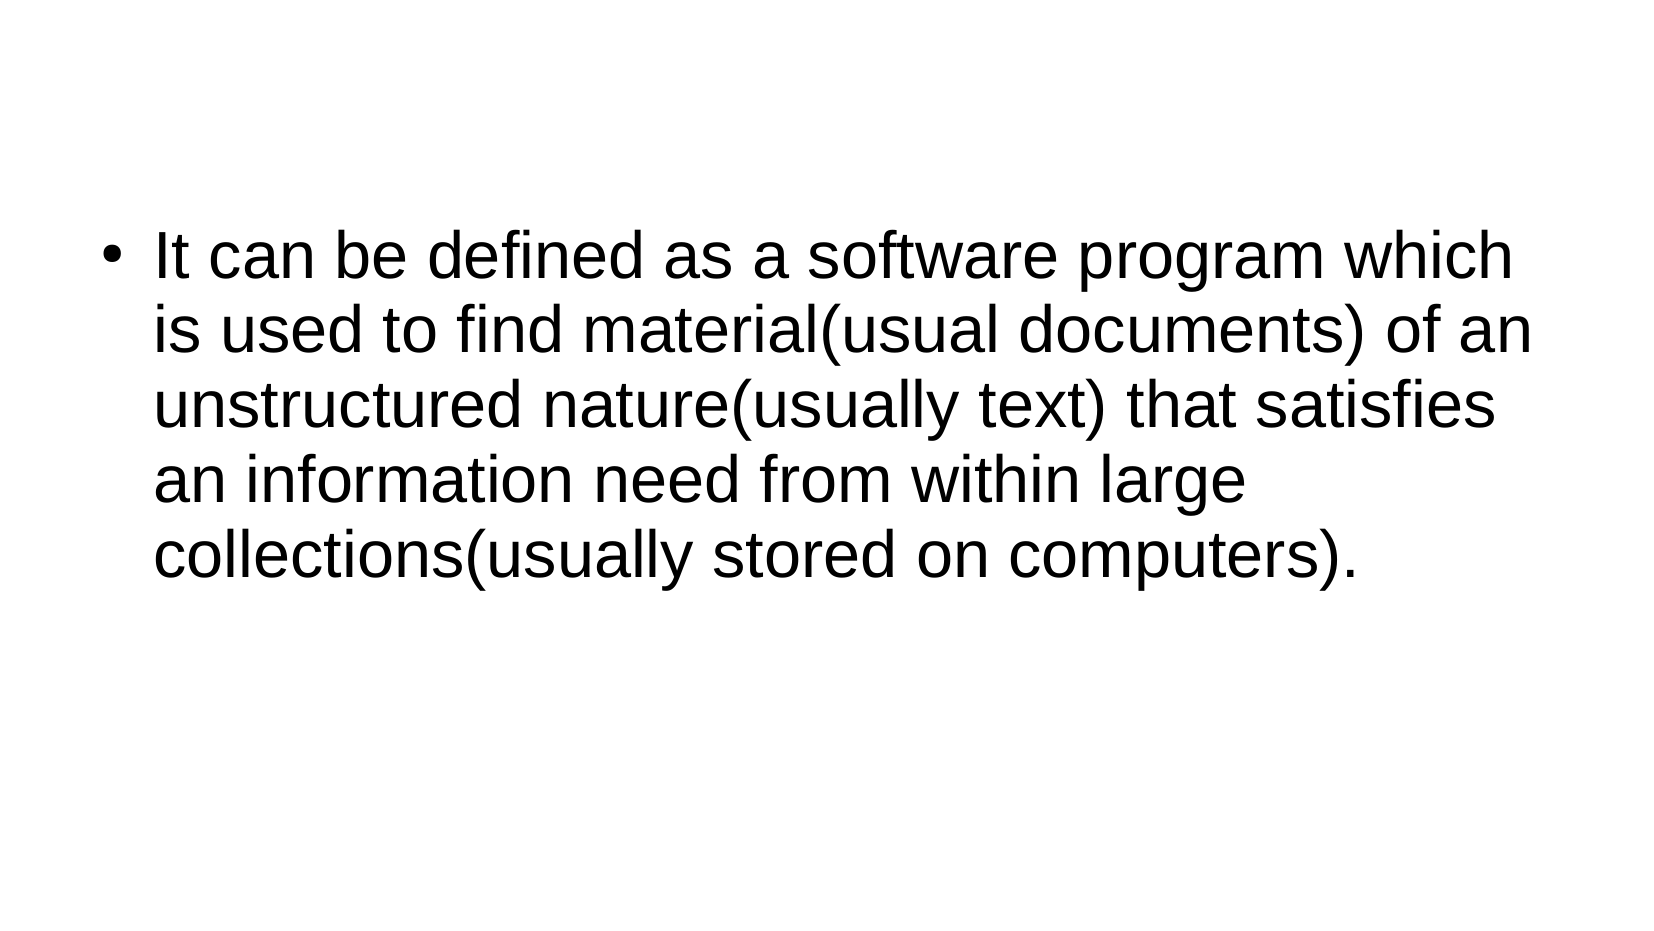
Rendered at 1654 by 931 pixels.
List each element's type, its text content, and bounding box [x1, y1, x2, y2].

list It can be defined as a software program which is used to find material(usual documents) of an unstructured nature(usually text) that satisfies an information need from within large collections(usually stored on computers). [82, 217, 1571, 758]
